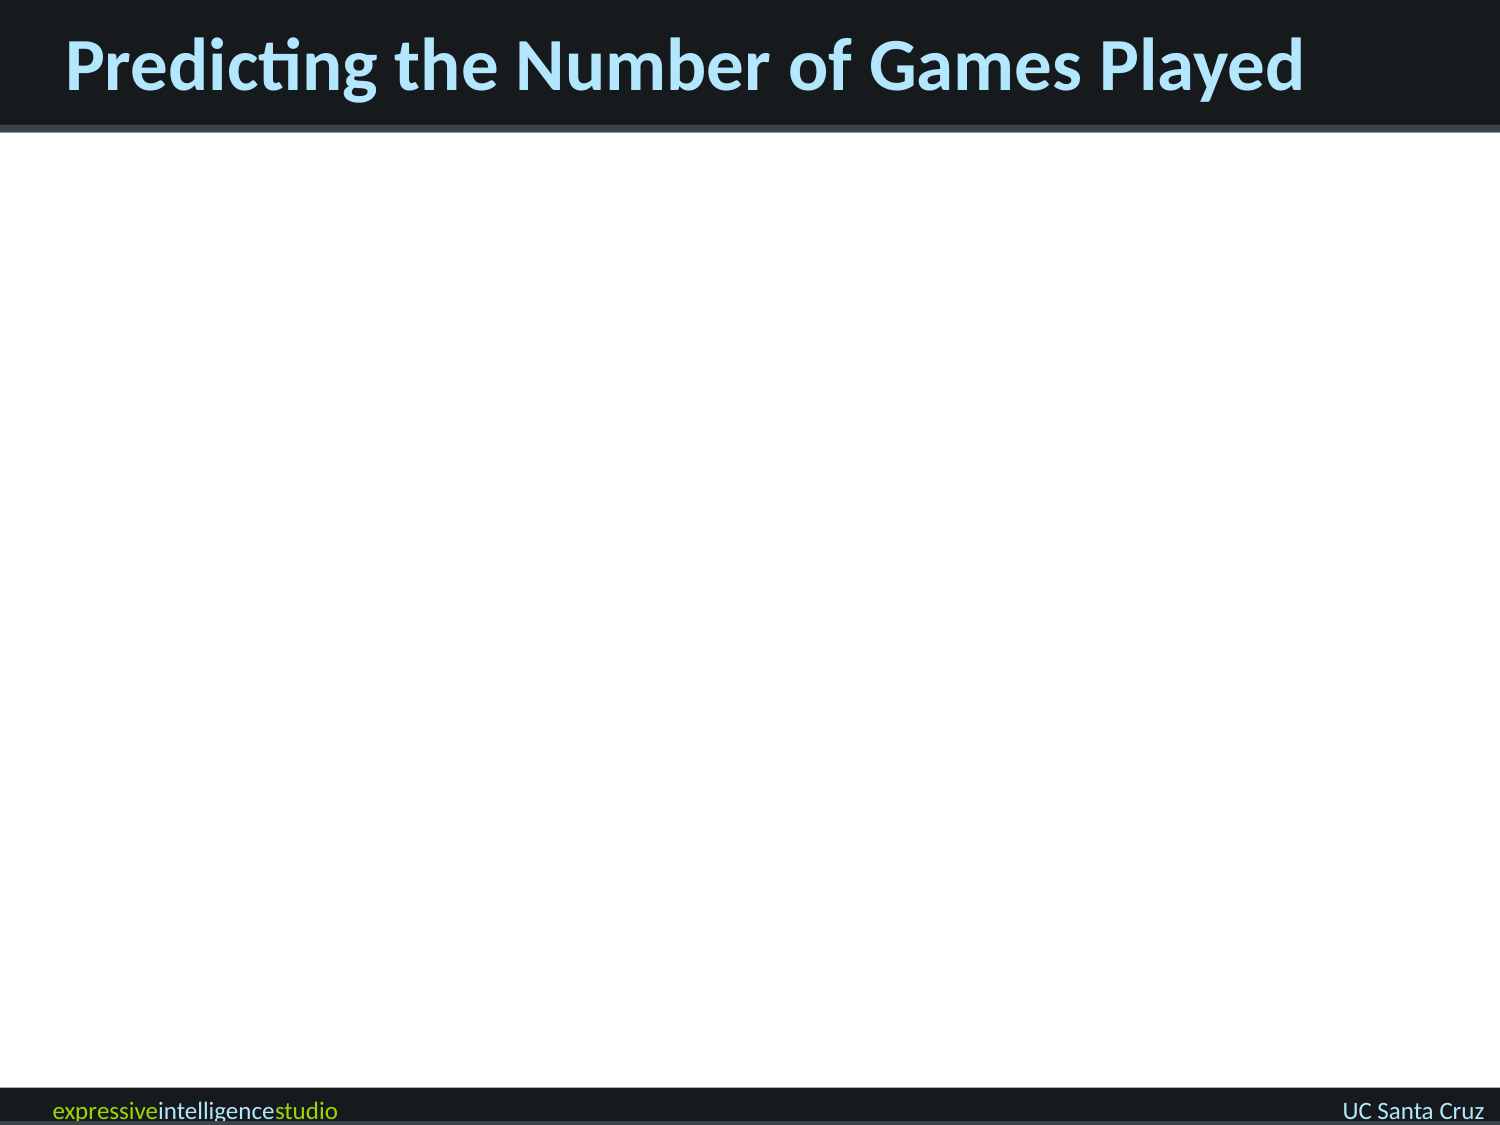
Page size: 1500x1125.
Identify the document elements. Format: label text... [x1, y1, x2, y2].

title Predicting the Number of Games Played [50, 0, 1400, 130]
